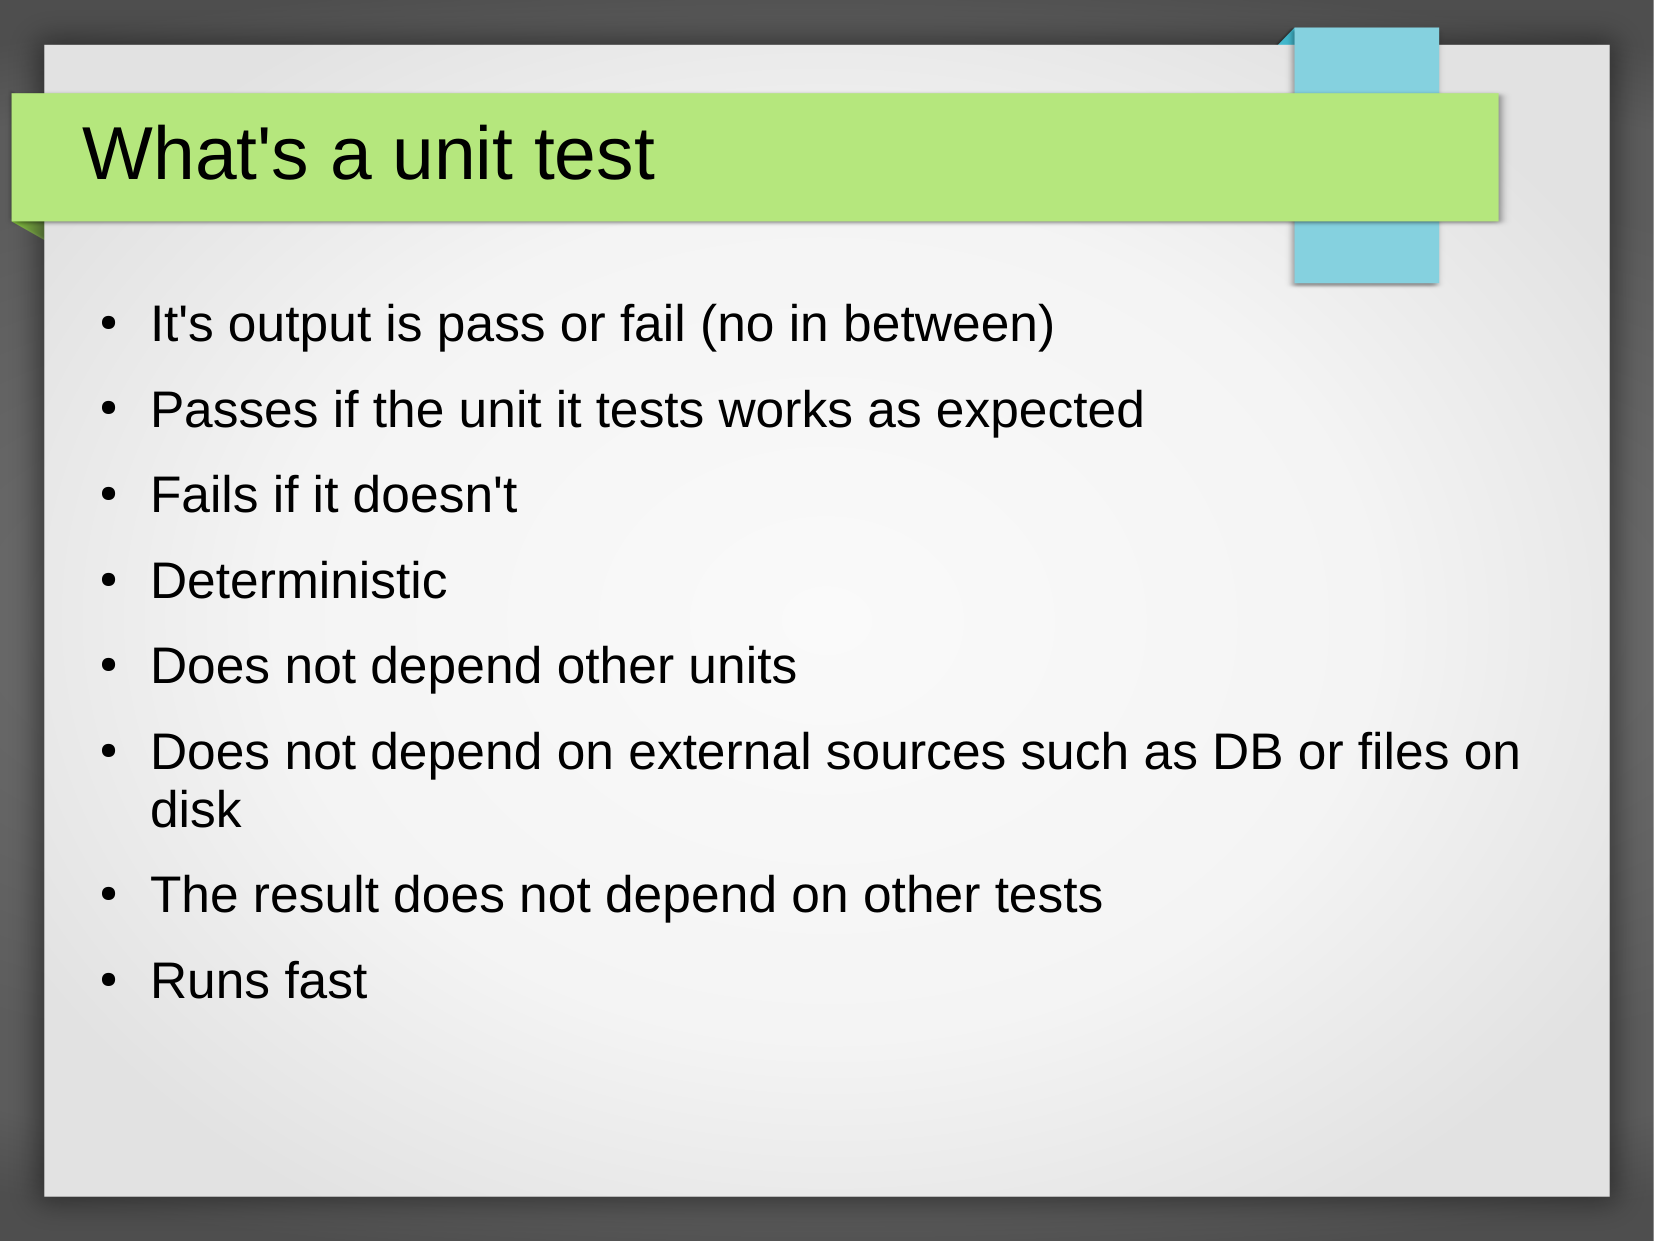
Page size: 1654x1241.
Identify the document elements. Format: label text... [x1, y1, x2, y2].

title What's a unit test [82, 94, 1264, 213]
list It's output is pass or fail (no in between) Passes if the unit it tests works as expected Fails if it doesn't Deterministic Does not depend other units Does not depend on external sources such as DB or files on disk The result does not depend on other tests Runs fast [82, 295, 1571, 1015]
picture [0, 0, 1654, 1241]
